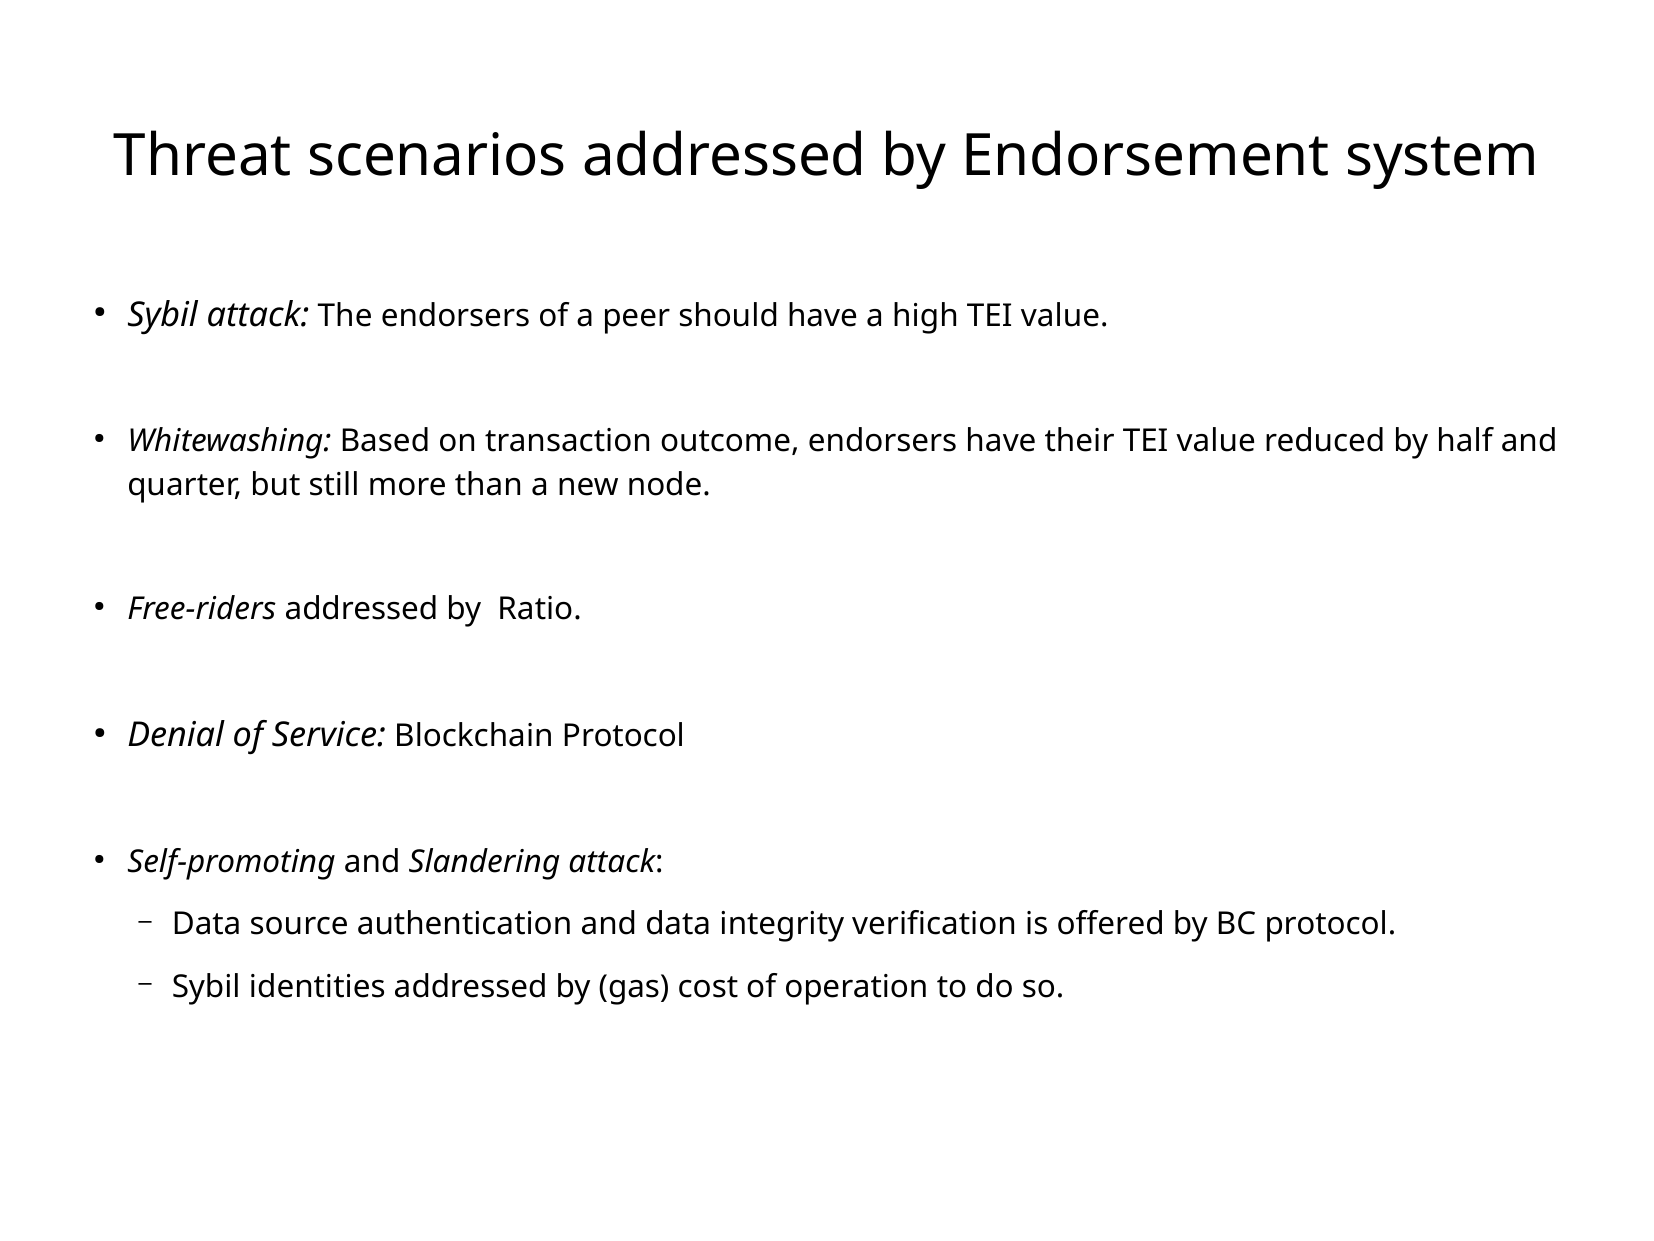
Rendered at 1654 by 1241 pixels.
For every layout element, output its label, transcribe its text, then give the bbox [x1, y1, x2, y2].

title Threat scenarios addressed by Endorsement system [82, 49, 1571, 257]
list Sybil attack: The endorsers of a peer should have a high TEI value. Whitewashing: Based on transaction outcome, endorsers have their TEI value reduced by half and quarter, but still more than a new node. Free-riders addressed by Ratio. Denial of Service: Blockchain Protocol Self-promoting and Slandering attack: Data source authentication and data integrity verification is offered by BC protocol. Sybil identities addressed by (gas) cost of operation to do so. [82, 290, 1571, 1010]
